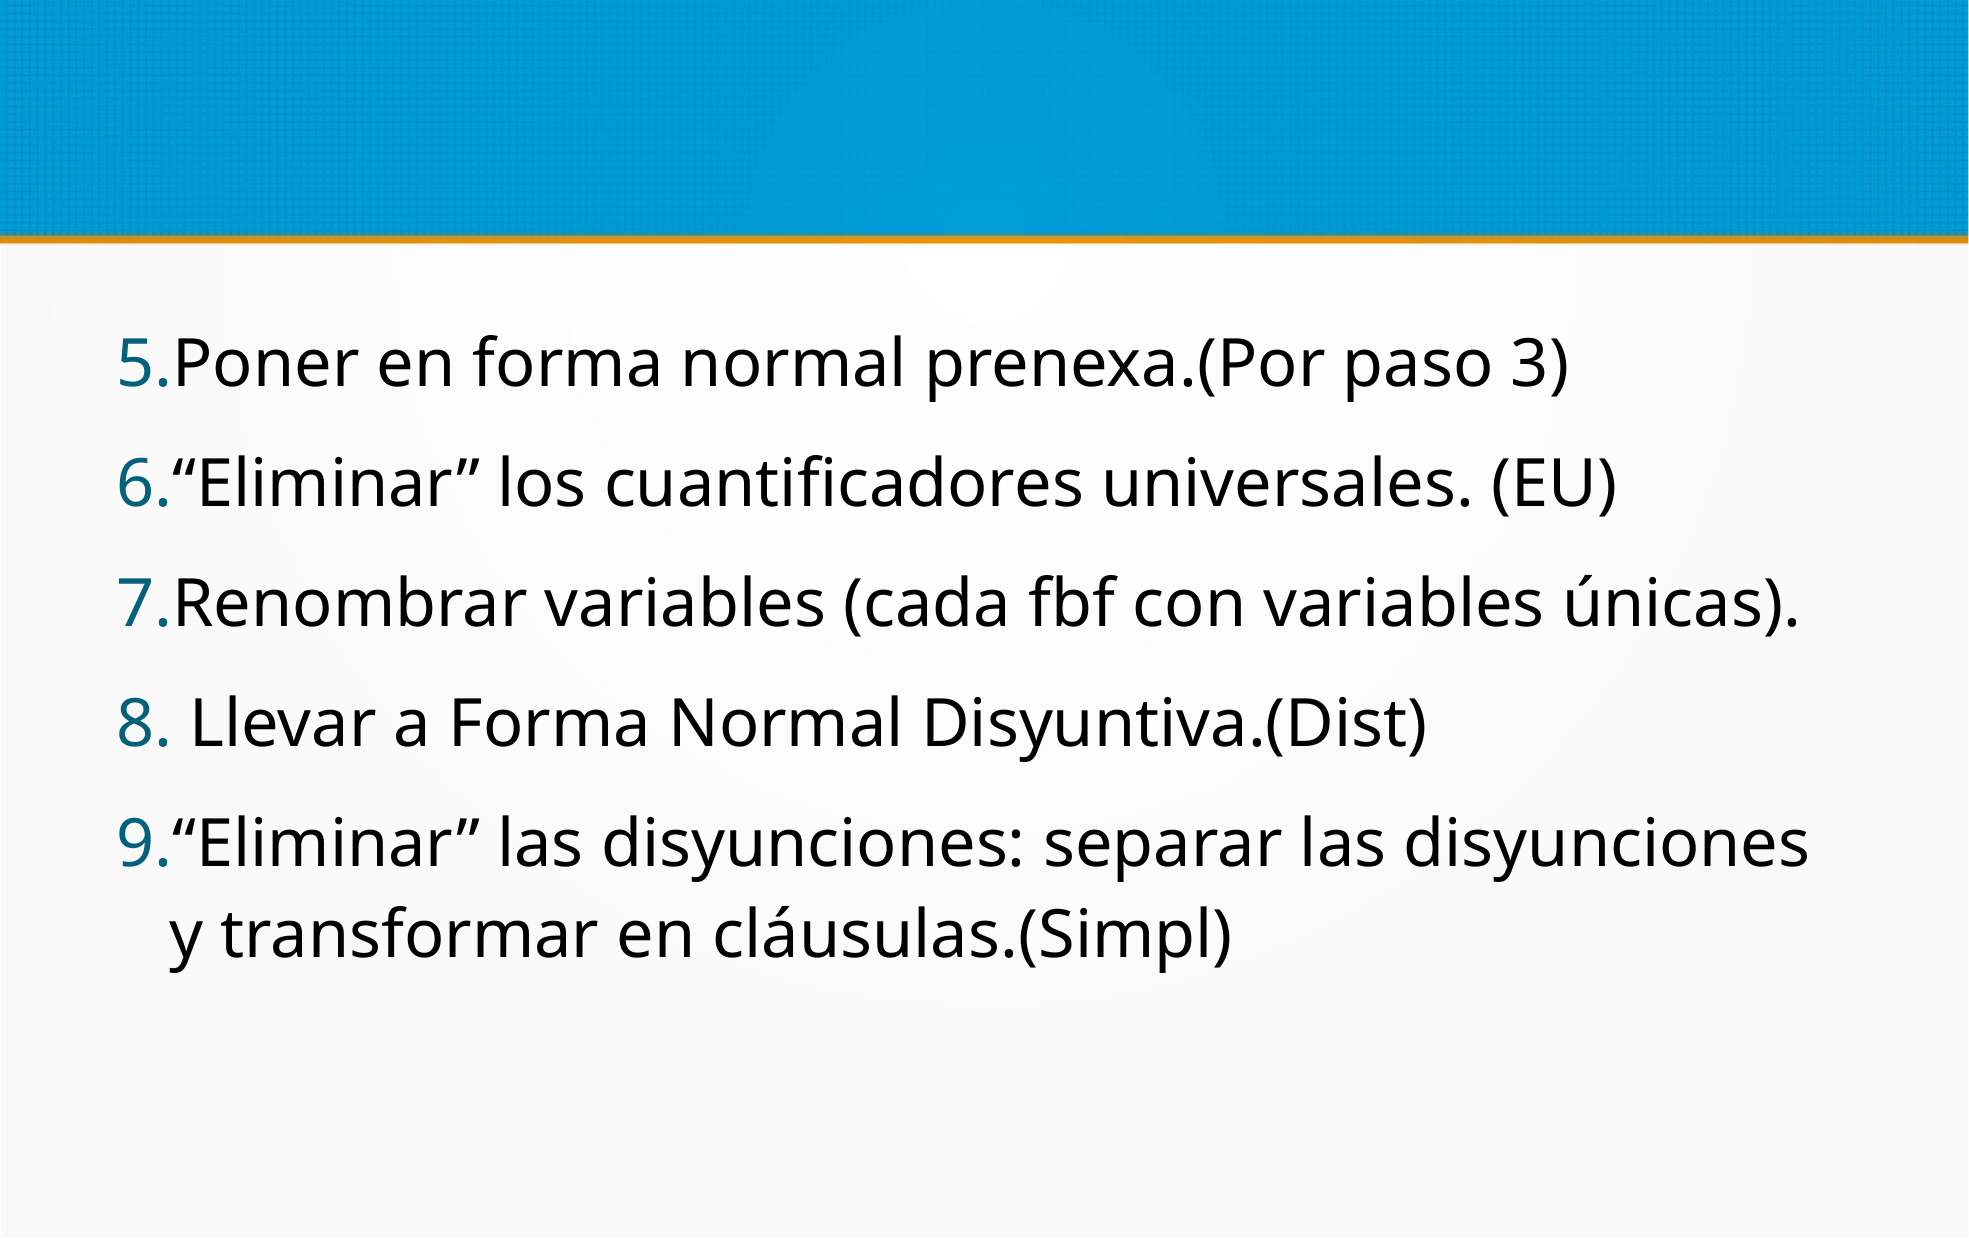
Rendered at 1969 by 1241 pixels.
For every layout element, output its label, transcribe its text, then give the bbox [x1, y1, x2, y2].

picture [0, 233, 1969, 1241]
list Poner en forma normal prenexa.(Por paso 3) “Eliminar” los cuantificadores universales. (EU) Renombrar variables (cada fbf con variables únicas). Llevar a Forma Normal Disyuntiva.(Dist) “Eliminar” las disyunciones: separar las disyunciones y transformar en cláusulas.(Simpl) [98, 315, 1861, 1081]
